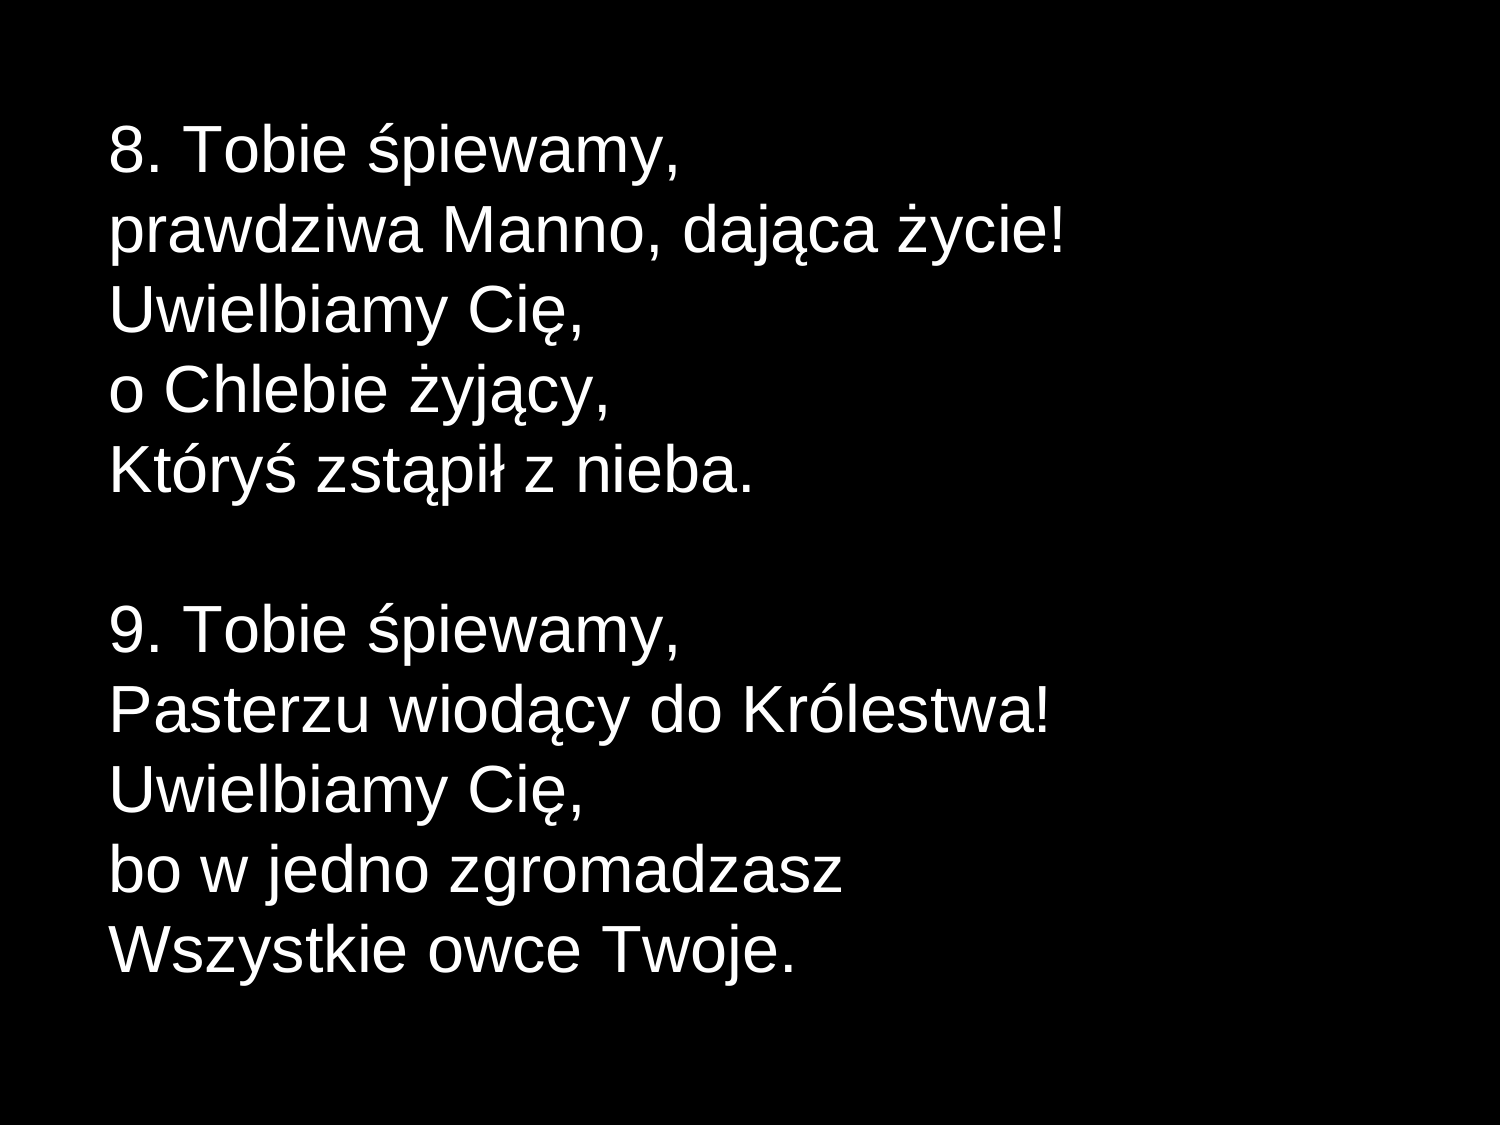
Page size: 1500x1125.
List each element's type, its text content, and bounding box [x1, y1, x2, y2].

text_box 8. Tobie śpiewamy, prawdziwa Manno, dająca życie! Uwielbiamy Cię, o Chlebie żyjący, Któryś zstąpił z nieba. 9. Tobie śpiewamy, Pasterzu wiodący do Królestwa! Uwielbiamy Cię, bo w jedno zgromadzasz Wszystkie owce Twoje. [93, 98, 1465, 994]
